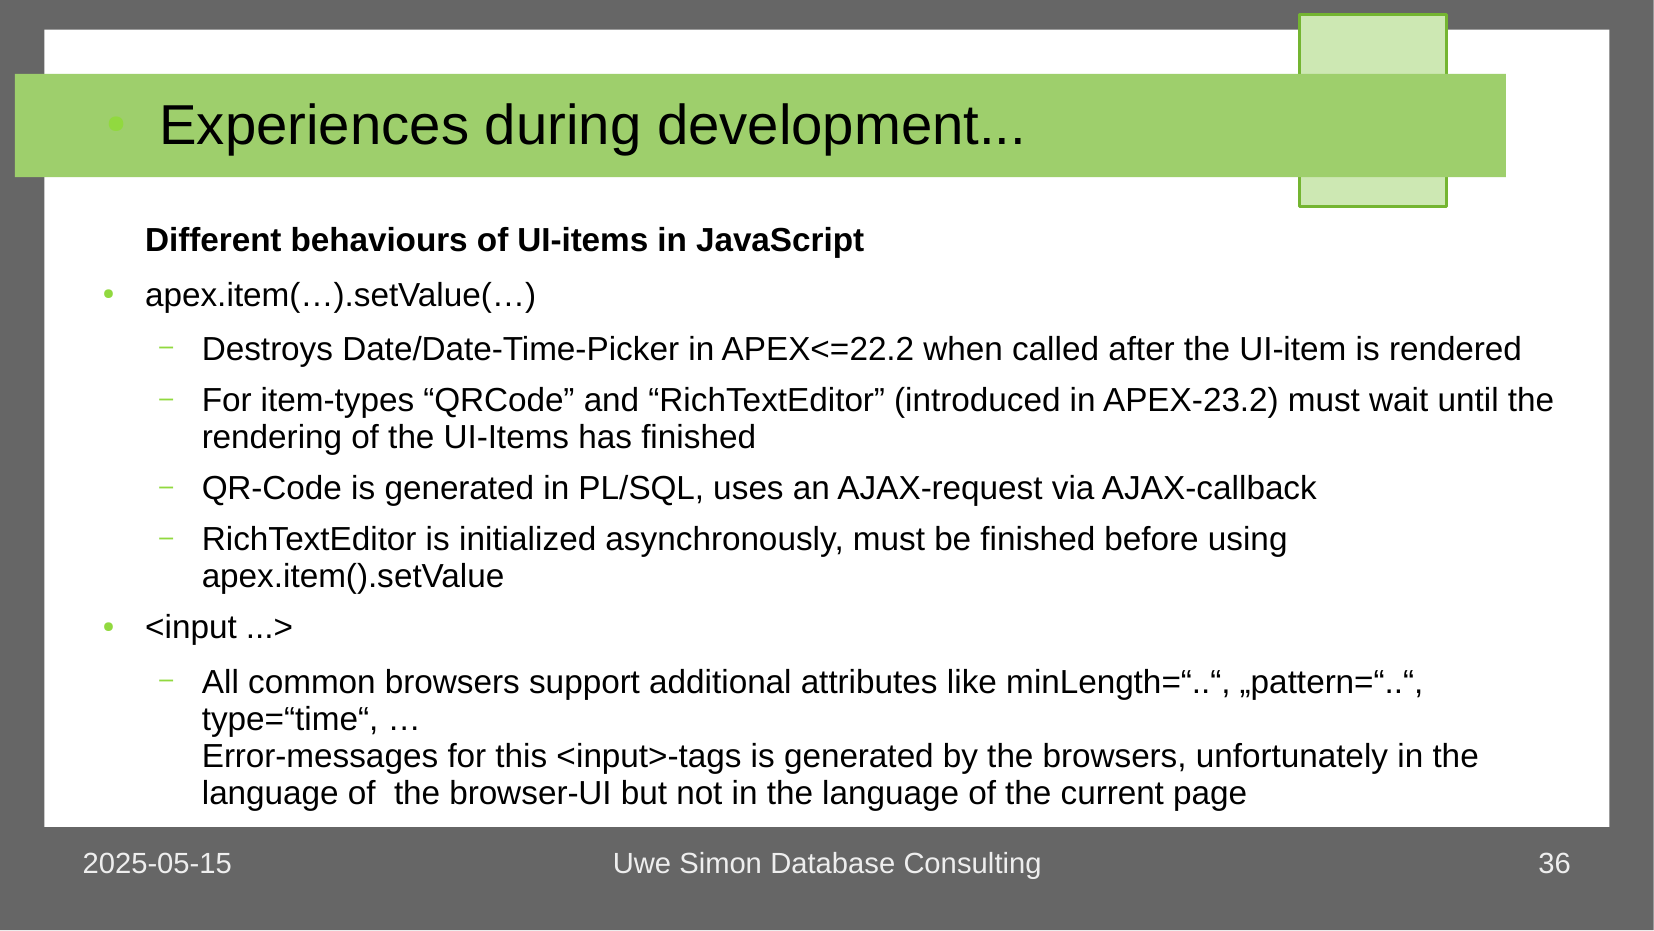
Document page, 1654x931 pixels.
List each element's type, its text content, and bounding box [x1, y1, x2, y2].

list Different behaviours of UI-items in JavaScript apex.item(…).setValue(…) Destroys Date/Date-Time-Picker in APEX<=22.2 when called after the UI-item is rendered For item-types “QRCode” and “RichTextEditor” (introduced in APEX-23.2) must wait until the rendering of the UI-Items has finished QR-Code is generated in PL/SQL, uses an AJAX-request via AJAX-callback RichTextEditor is initialized asynchronously, must be finished before using apex.item().setValue <input ...> All common browsers support additional attributes like minLength=“..“, „pattern=“..“, type=“time“, … Error-messages for this <input>-tags is generated by the browsers, unfortunately in the language of the browser-UI but not in the language of the current page [88, 221, 1565, 813]
title Experiences during development... [88, 73, 1506, 178]
